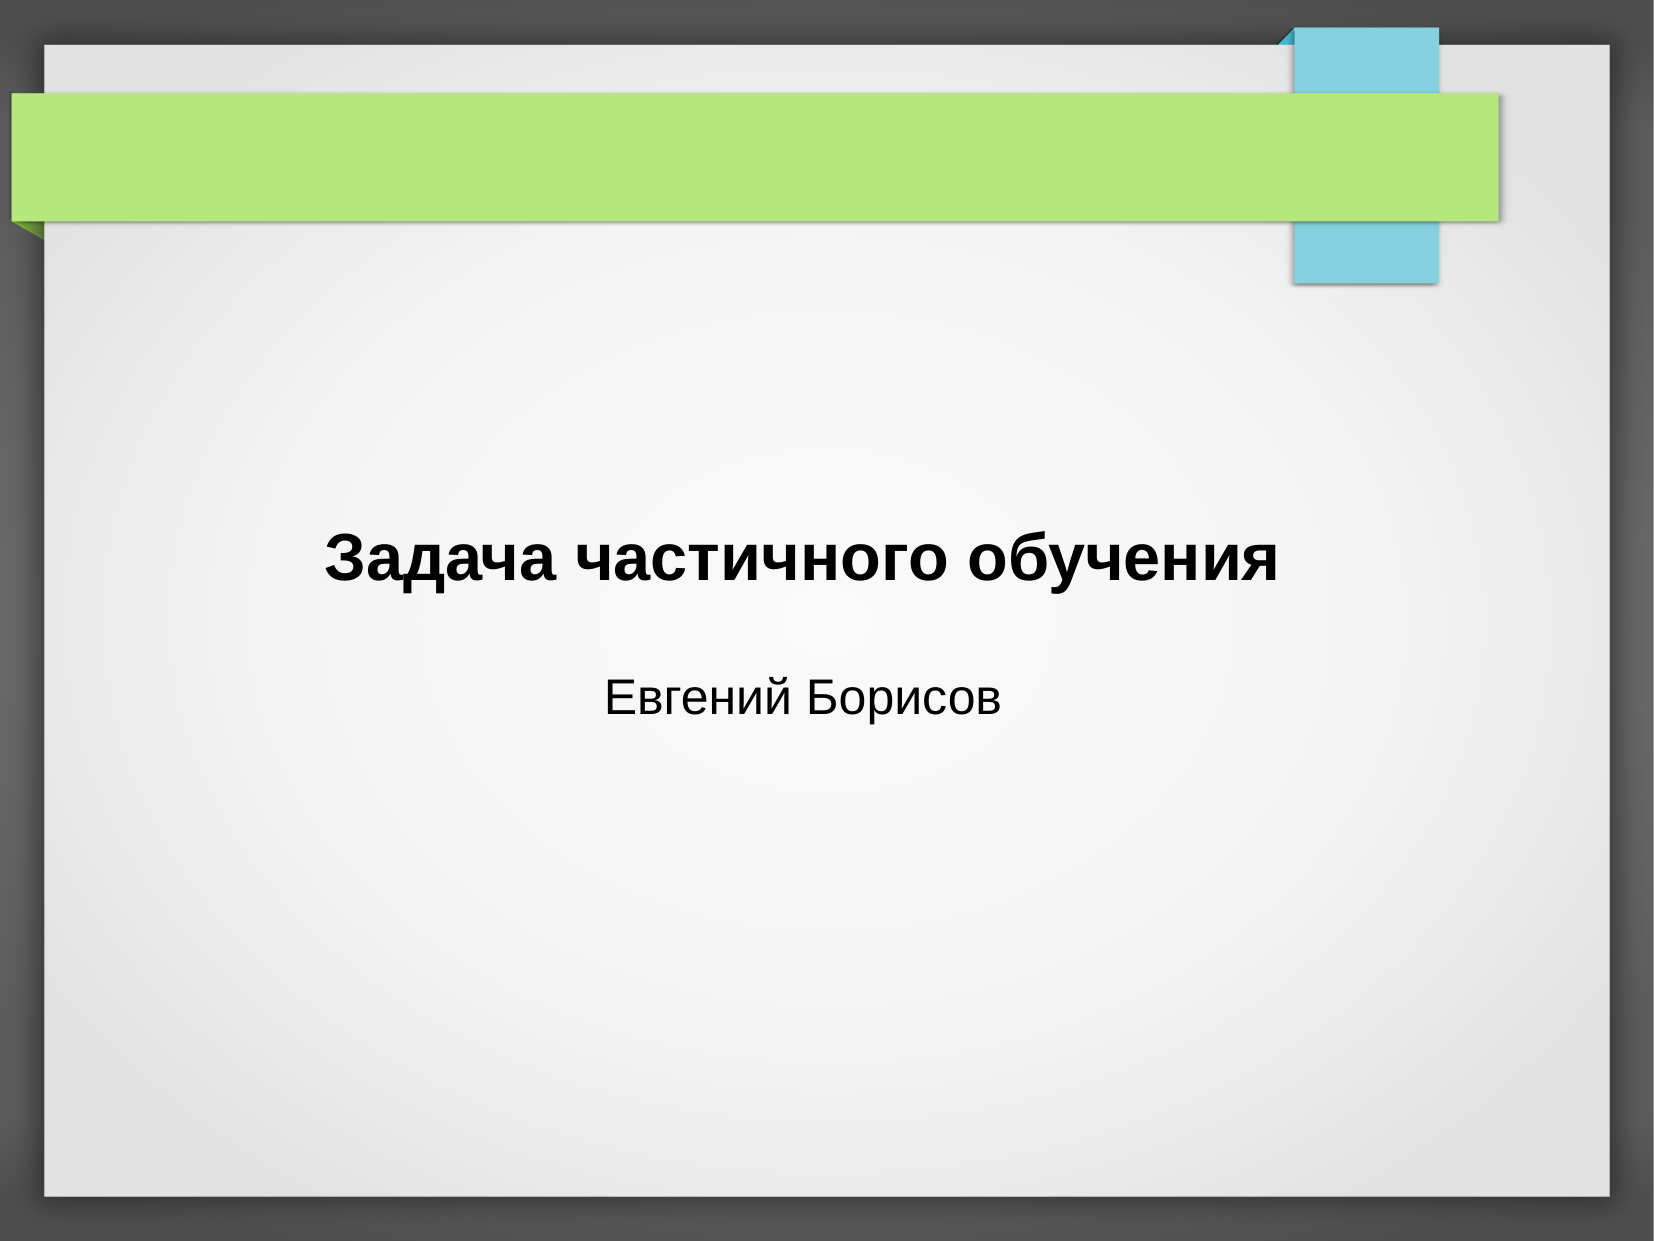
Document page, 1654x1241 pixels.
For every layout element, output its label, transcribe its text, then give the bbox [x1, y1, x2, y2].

picture [0, 0, 1654, 1241]
subtitle Задача частичного обучения Евгений Борисов [271, 519, 1335, 758]
